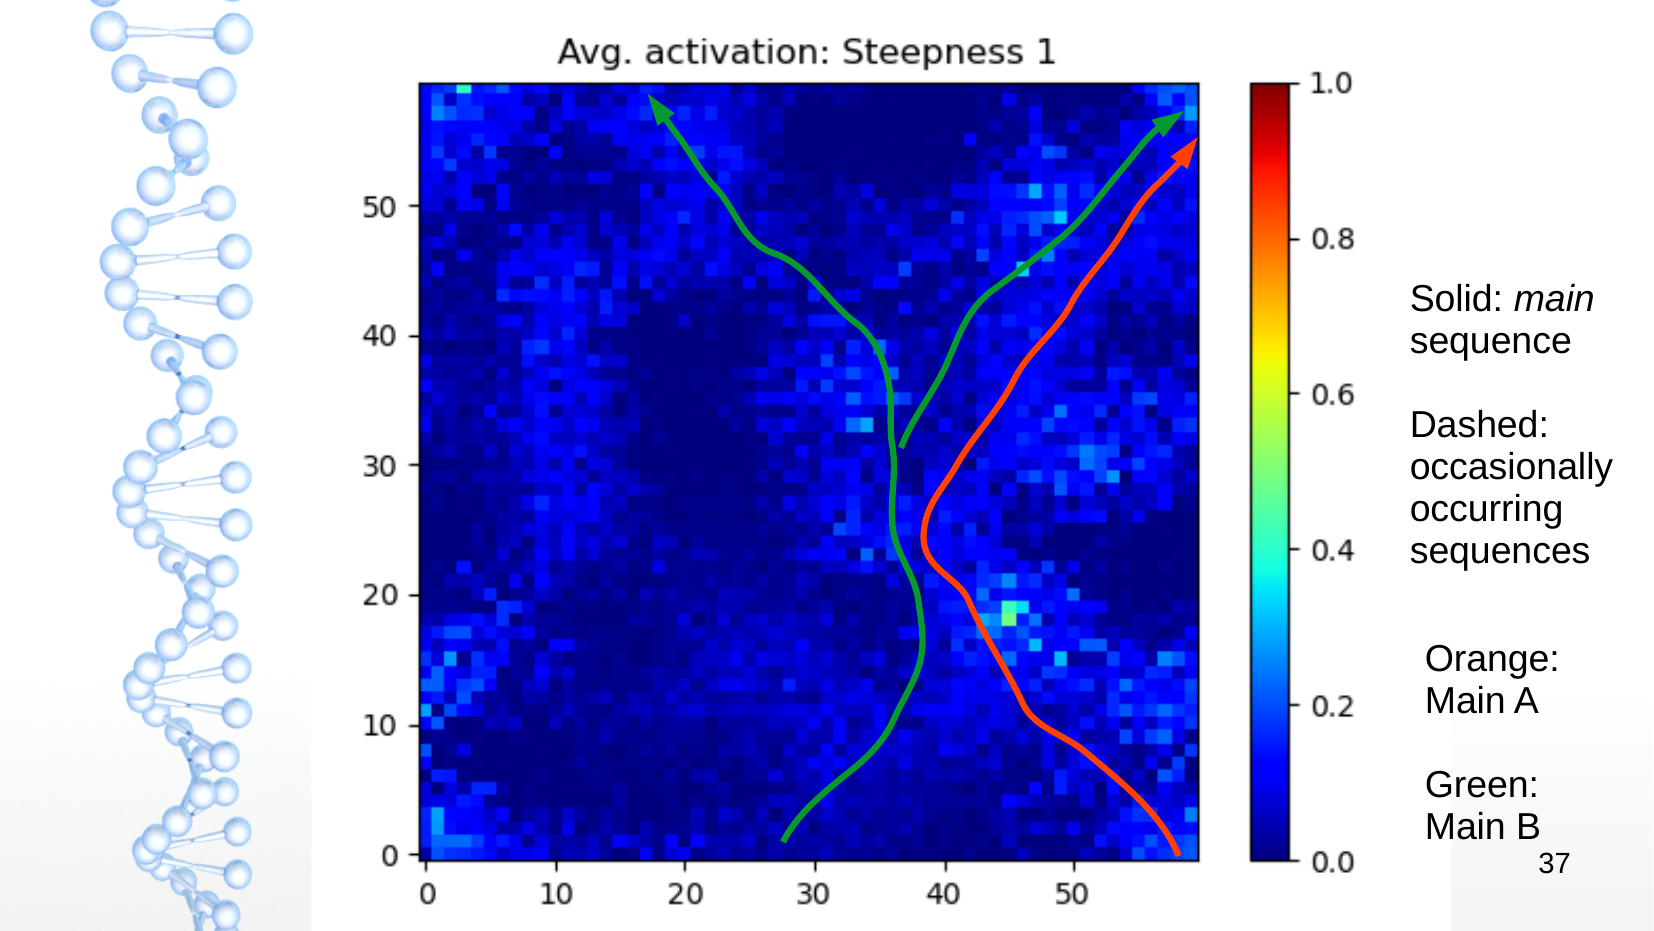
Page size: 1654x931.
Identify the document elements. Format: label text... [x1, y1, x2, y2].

text_box Orange: Main A Green: Main B [1410, 630, 1575, 856]
text_box Solid: main sequence Dashed: occasionally occurring sequences [1395, 270, 1639, 579]
picture [0, 0, 1654, 931]
